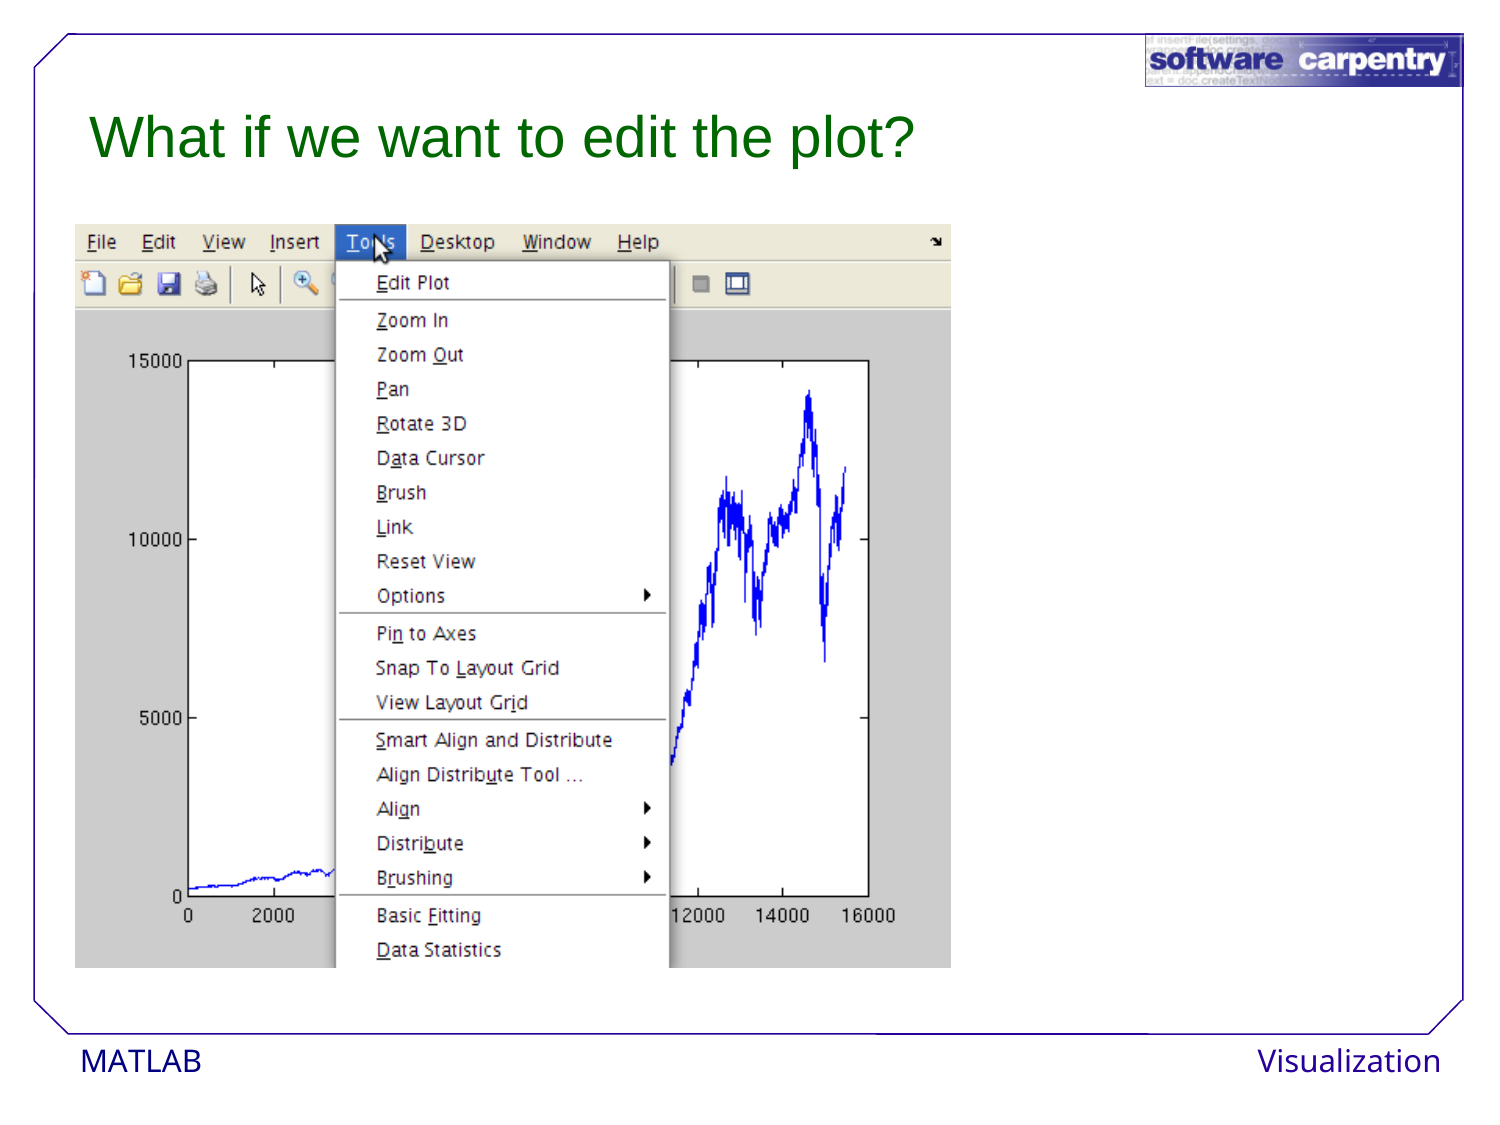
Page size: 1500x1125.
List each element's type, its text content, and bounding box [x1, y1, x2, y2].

picture [75, 224, 951, 968]
list What if we want to edit the plot? [75, 99, 1363, 1013]
picture [1145, 33, 1464, 87]
